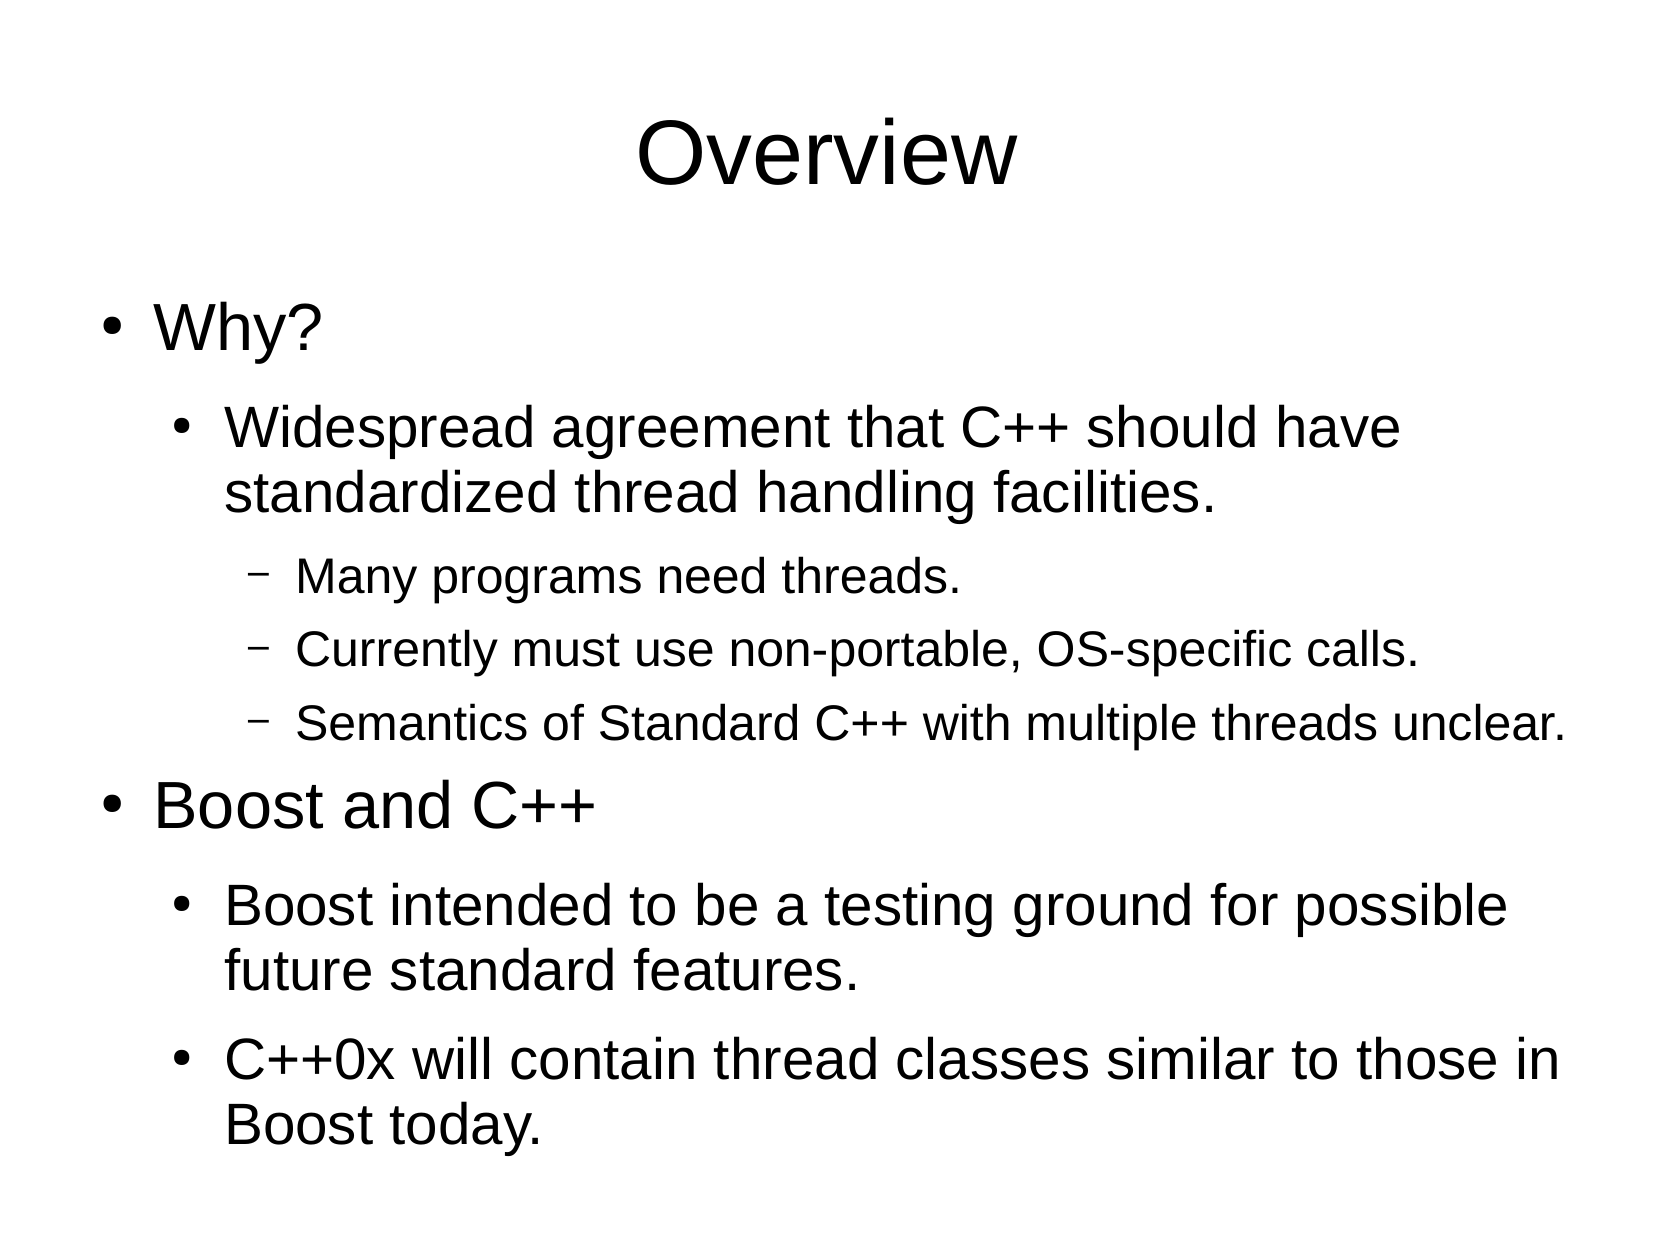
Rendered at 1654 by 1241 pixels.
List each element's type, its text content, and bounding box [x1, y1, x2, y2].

list Why? Widespread agreement that C++ should have standardized thread handling facilities. Many programs need threads. Currently must use non-portable, OS-specific calls. Semantics of Standard C++ with multiple threads unclear. Boost and C++ Boost intended to be a testing ground for possible future standard features. C++0x will contain thread classes similar to those in Boost today. [82, 290, 1571, 1157]
title Overview [82, 49, 1571, 257]
